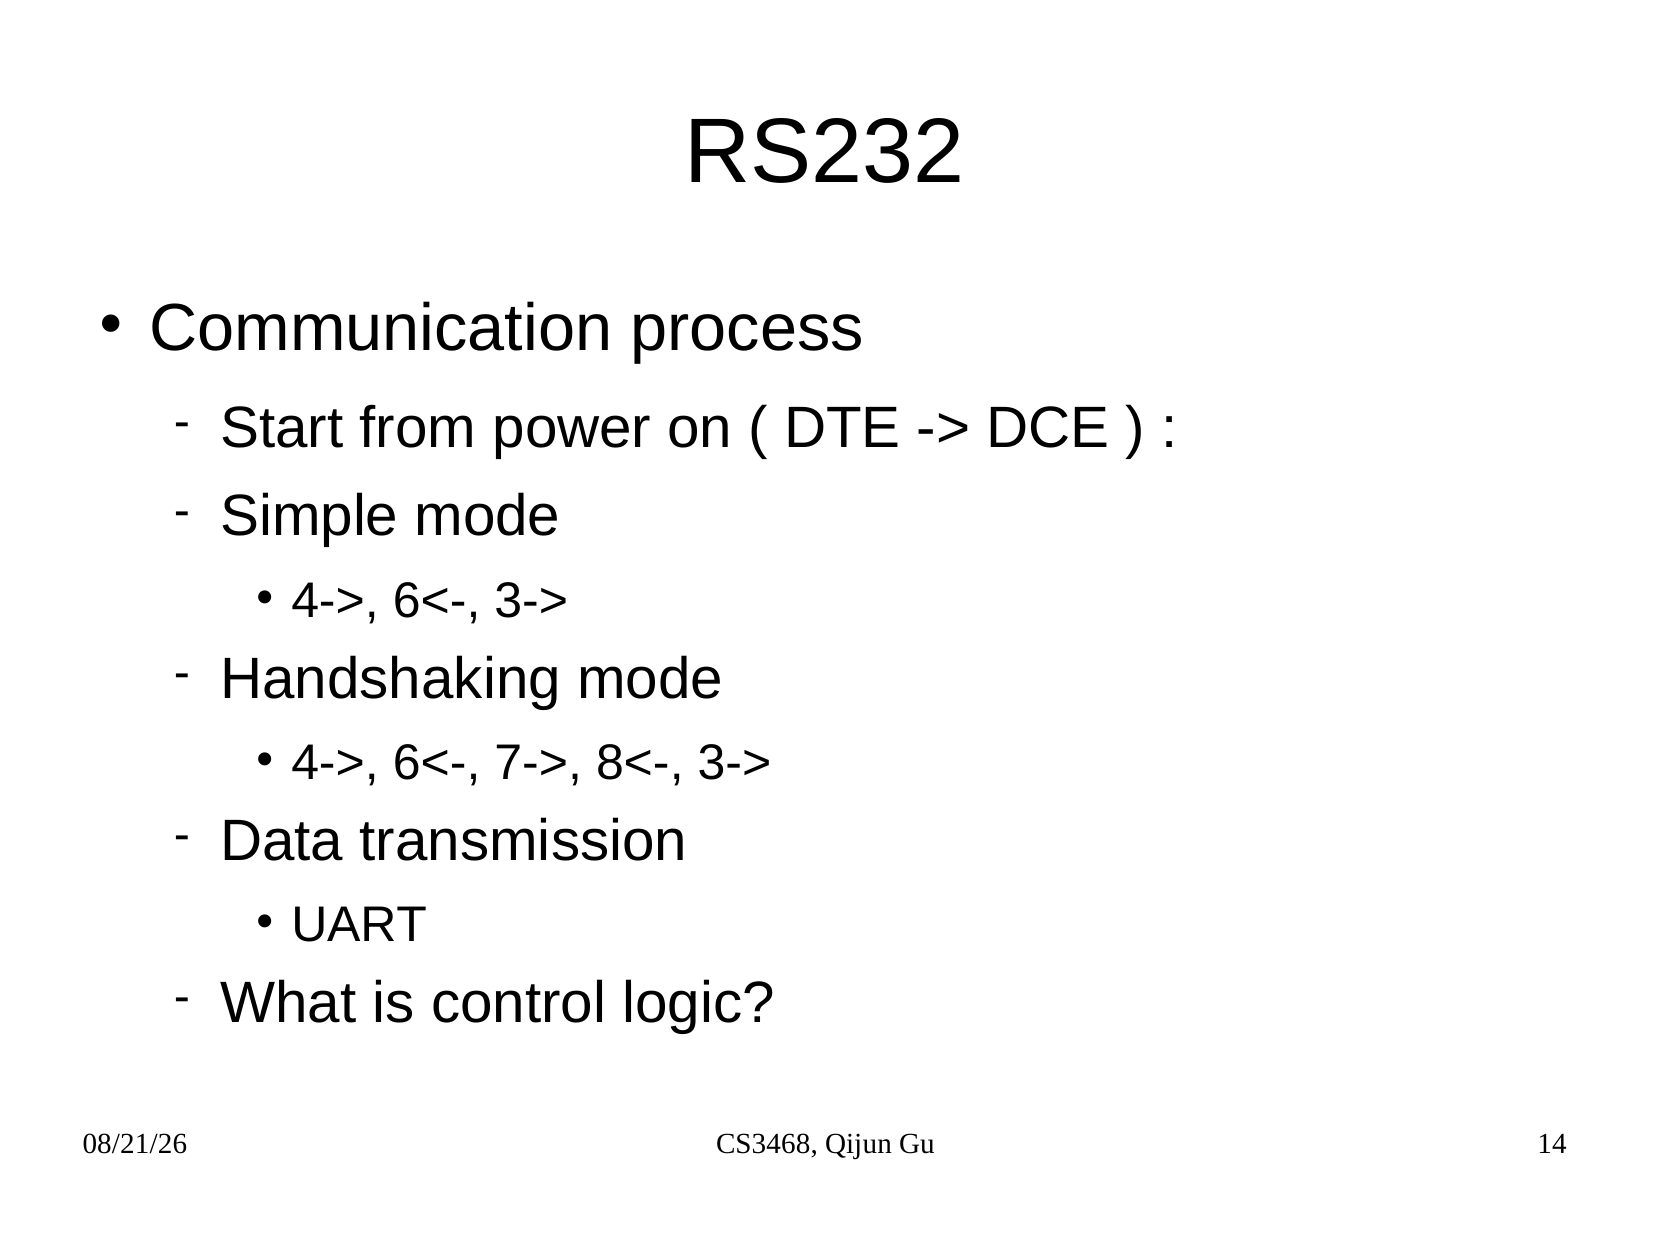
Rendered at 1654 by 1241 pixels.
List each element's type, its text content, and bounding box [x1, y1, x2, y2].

list Communication process Start from power on ( DTE -> DCE ) : Simple mode 4->, 6<-, 3-> Handshaking mode 4->, 6<-, 7->, 8<-, 3-> Data transmission UART What is control logic? [82, 290, 1567, 1090]
title RS232 [82, 56, 1567, 246]
